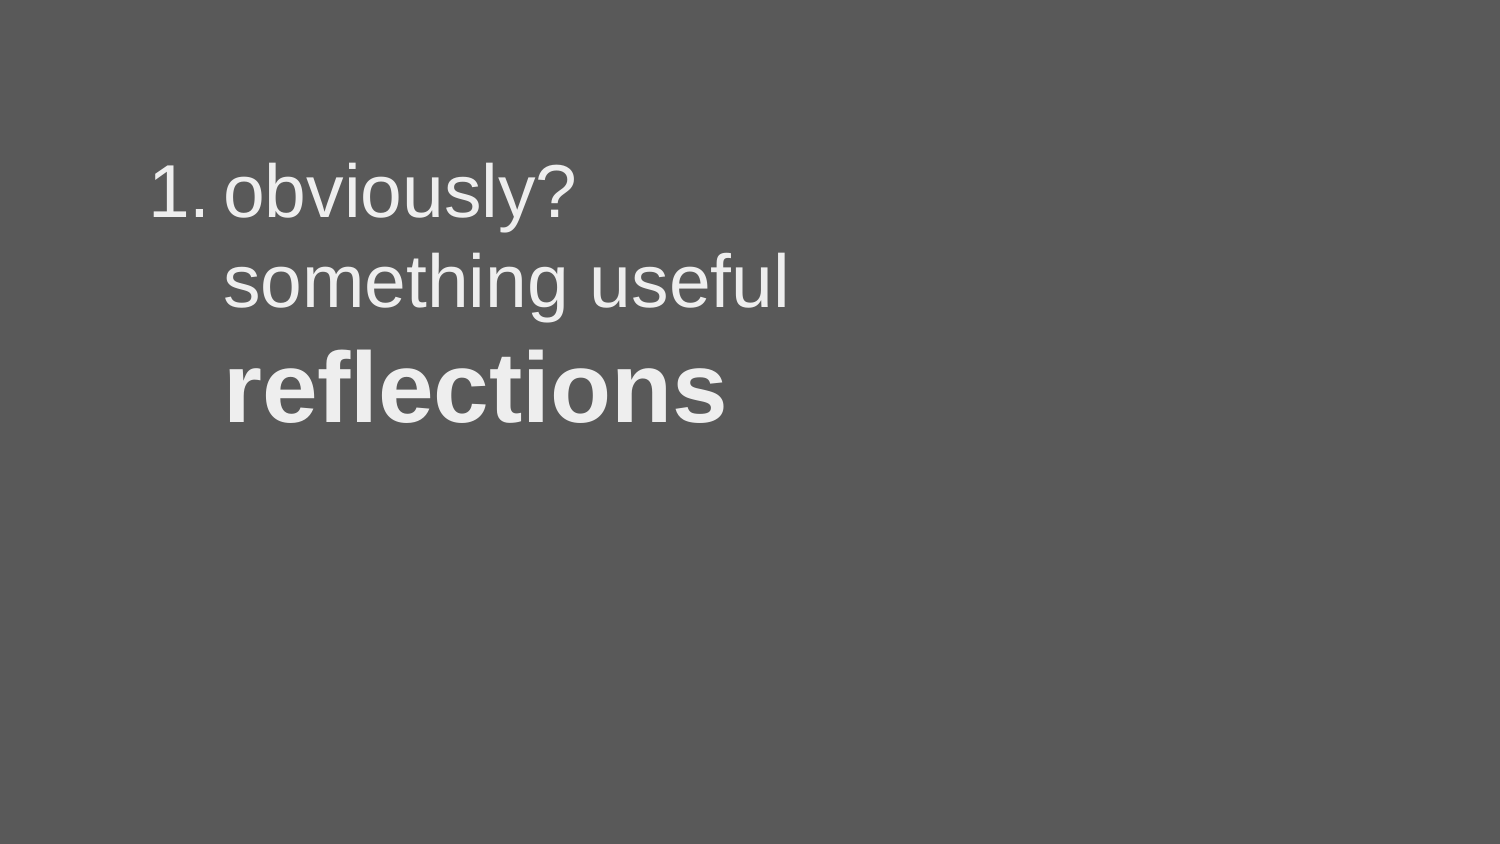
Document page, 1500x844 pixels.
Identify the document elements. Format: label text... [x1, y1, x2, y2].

title obviously? something useful reflections [133, 127, 1449, 709]
